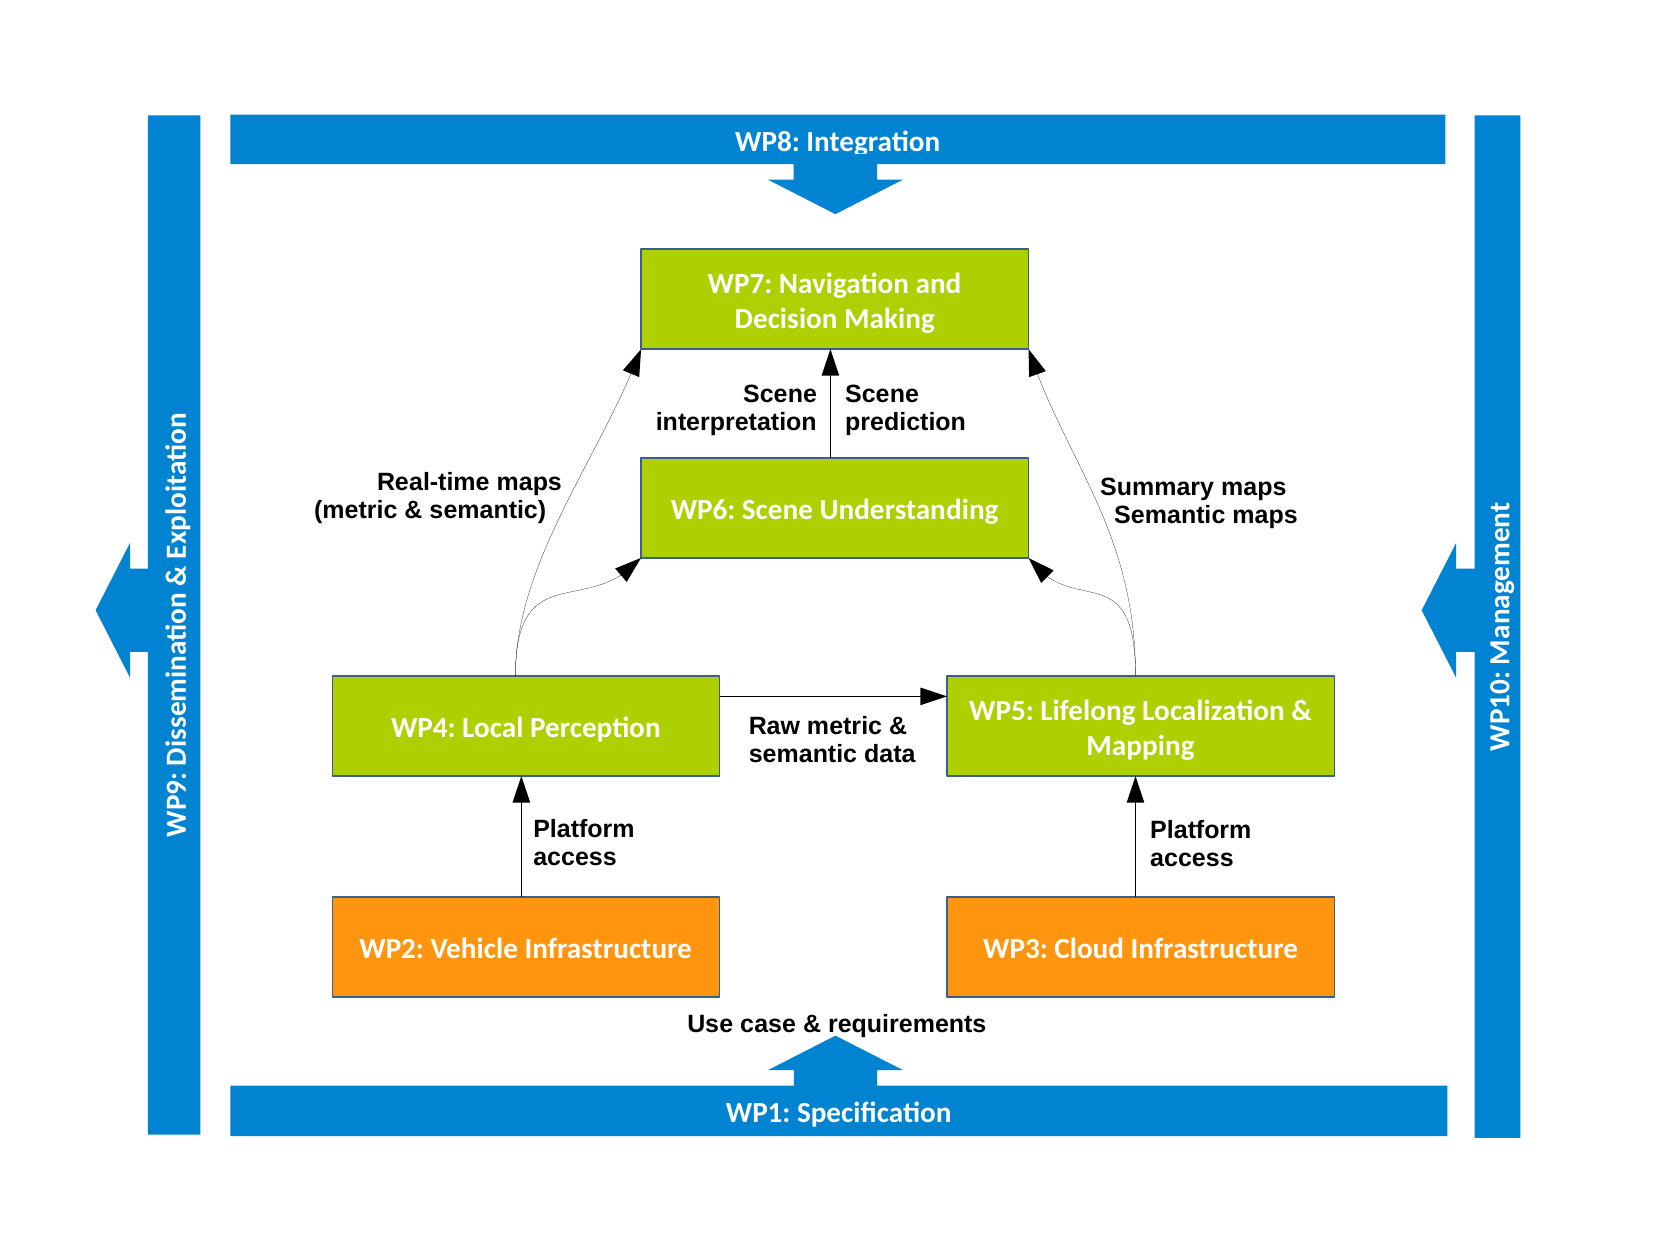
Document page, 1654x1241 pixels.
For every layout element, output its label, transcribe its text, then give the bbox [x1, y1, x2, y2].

text_box WP5: Lifelong Localization & Mapping [946, 676, 1335, 776]
text_box WP1: Specification [230, 1085, 1448, 1137]
text_box WP10: Management [1474, 115, 1521, 1138]
text_box Platform access [1135, 808, 1267, 882]
text_box Real-time maps (metric & semantic) [299, 460, 578, 533]
text_box Scene prediction [833, 372, 982, 445]
text_box [1421, 542, 1482, 678]
text_box WP9: Dissemination & Exploitation [147, 115, 201, 1135]
text_box [95, 542, 147, 678]
text_box Use case & requirements [672, 1002, 1002, 1047]
text_box [767, 154, 903, 215]
text_box WP4: Local Perception [332, 676, 720, 776]
text_box Scene interpretation [641, 372, 833, 445]
text_box WP6: Scene Understanding [641, 457, 1029, 558]
text_box Raw metric & semantic data [734, 704, 931, 777]
text_box Platform access [518, 807, 650, 880]
text_box [767, 1047, 904, 1096]
text_box WP3: Cloud Infrastructure [946, 896, 1335, 997]
text_box WP7: Navigation and Decision Making [641, 249, 1029, 350]
text_box WP2: Vehicle Infrastructure [332, 896, 720, 997]
text_box Summary maps Semantic maps [1085, 465, 1314, 538]
text_box WP8: Integration [230, 114, 1446, 165]
